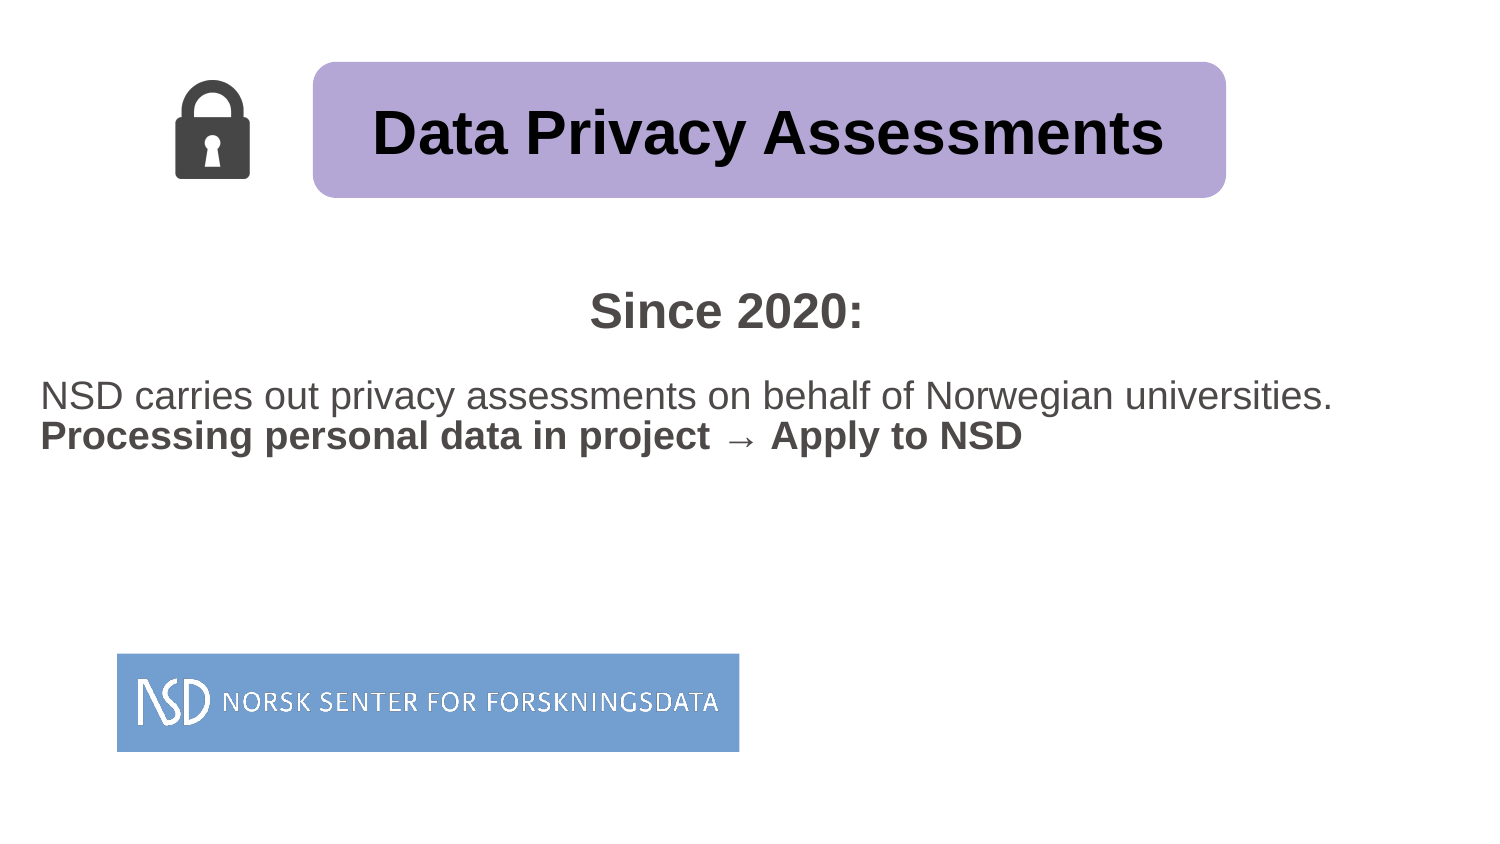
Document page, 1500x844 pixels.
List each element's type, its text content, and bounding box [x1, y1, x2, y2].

picture [163, 80, 262, 179]
picture [138, 665, 719, 741]
text_box Data Privacy Assessments [313, 62, 1226, 198]
text_box Since 2020: NSD carries out privacy assessments on behalf of Norwegian universities. Processing personal data in project → Apply to NSD Minimum 30 days before data collection starts [40, 170, 1414, 768]
text_box [117, 653, 740, 752]
